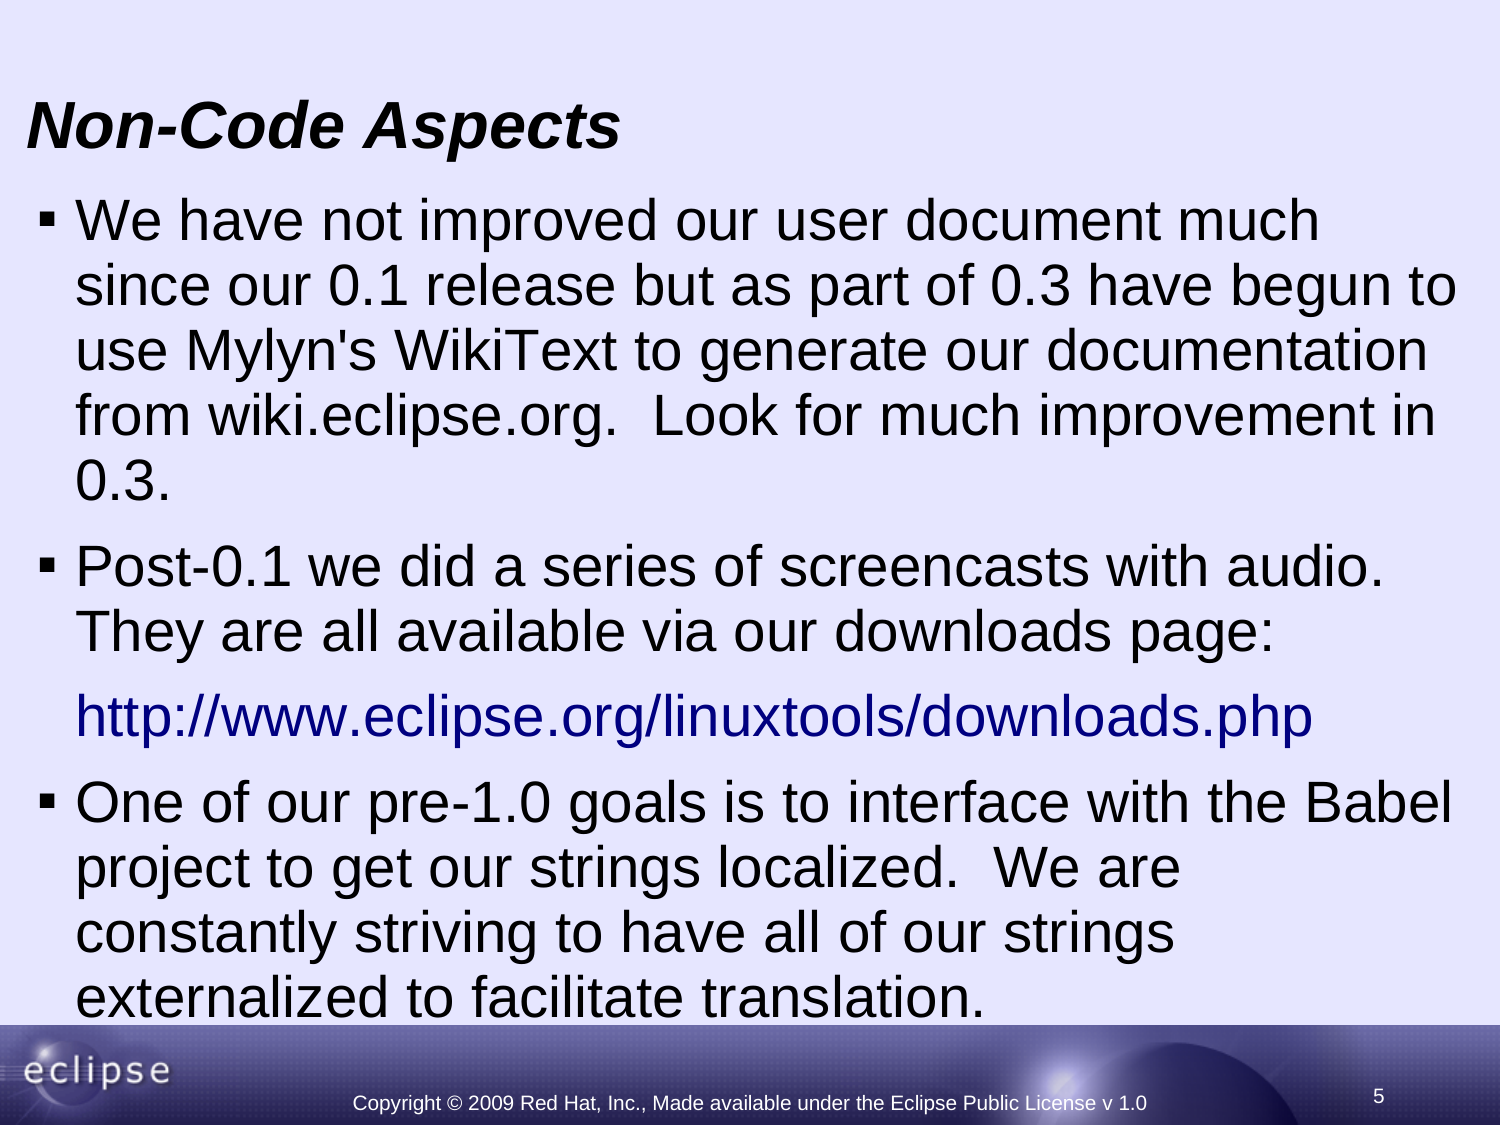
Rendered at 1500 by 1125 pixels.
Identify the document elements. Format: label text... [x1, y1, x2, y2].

list We have not improved our user document much since our 0.1 release but as part of 0.3 have begun to use Mylyn's WikiText to generate our documentation from wiki.eclipse.org. Look for much improvement in 0.3. Post-0.1 we did a series of screencasts with audio. They are all available via our downloads page: http://www.eclipse.org/linuxtools/downloads.php One of our pre-1.0 goals is to interface with the Babel project to get our strings localized. We are constantly striving to have all of our strings externalized to facilitate translation. [37, 187, 1463, 1030]
title Non-Code Aspects [26, 84, 1474, 172]
picture [0, 1025, 1500, 1125]
